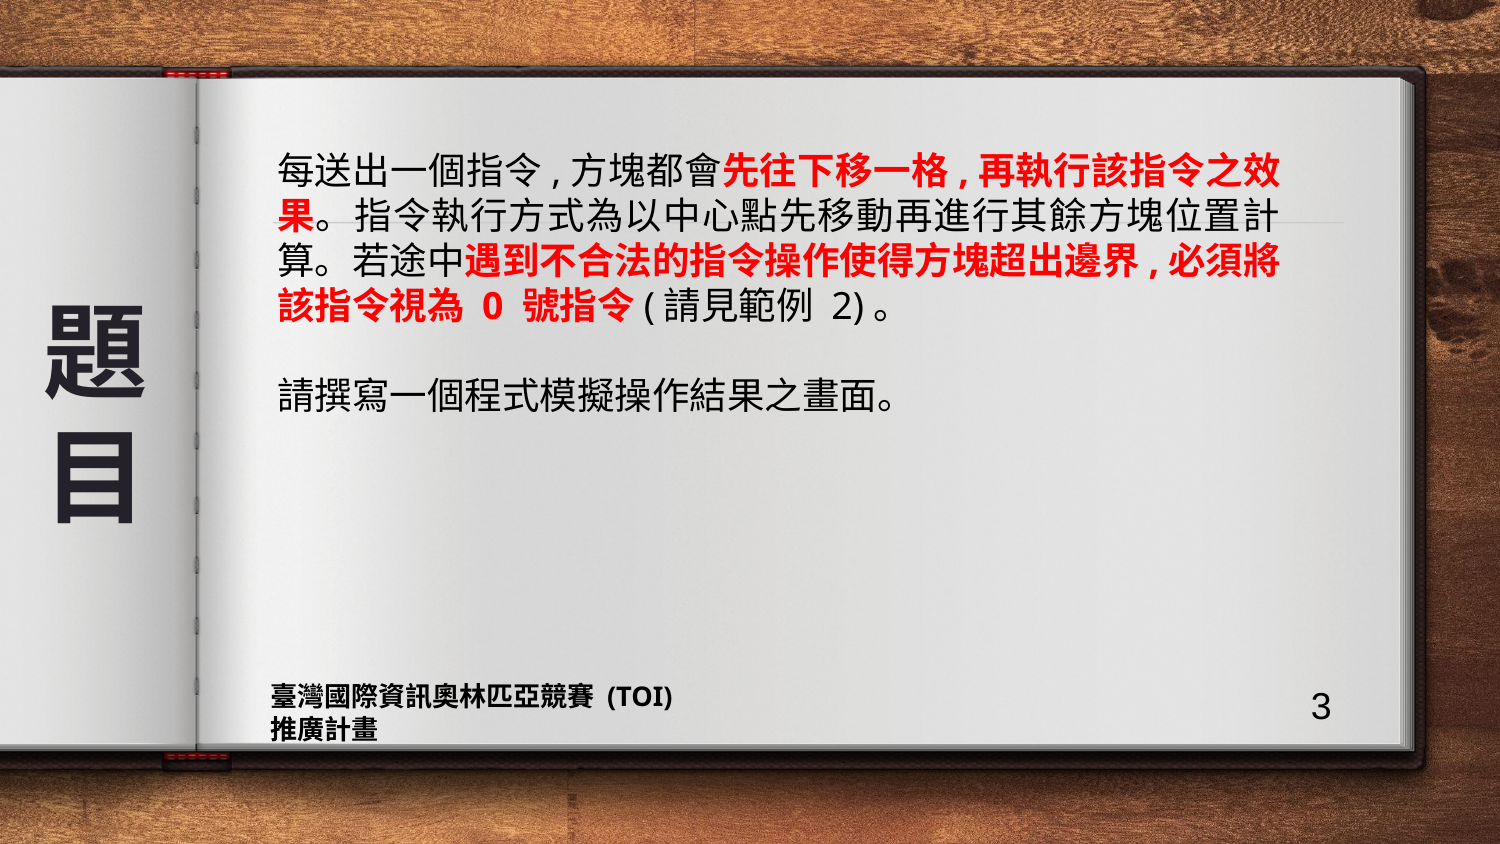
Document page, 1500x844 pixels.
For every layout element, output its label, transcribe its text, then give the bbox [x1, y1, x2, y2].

text_box 每送出一個指令,方塊都會先往下移一格,再執行該指令之效果。指令執行方式為以中心點先移動再進行其餘方塊位置計算。若途中遇到不合法的指令操作使得方塊超出邊界,必須將該指令視為 0 號指令(請見範例 2)。 請撰寫一個程式模擬操作結果之畫面。 [262, 140, 1296, 522]
text_box 題 目 [108, 354, 127, 359]
text_box 題 目 [108, 341, 127, 346]
picture [0, 0, 1500, 844]
text_box 題 目 [108, 329, 127, 334]
text_box 題 目 [63, 314, 78, 319]
text_box 題 目 [63, 327, 78, 332]
text_box <number> [1295, 672, 1386, 737]
text_box 題 目 [28, 306, 210, 552]
